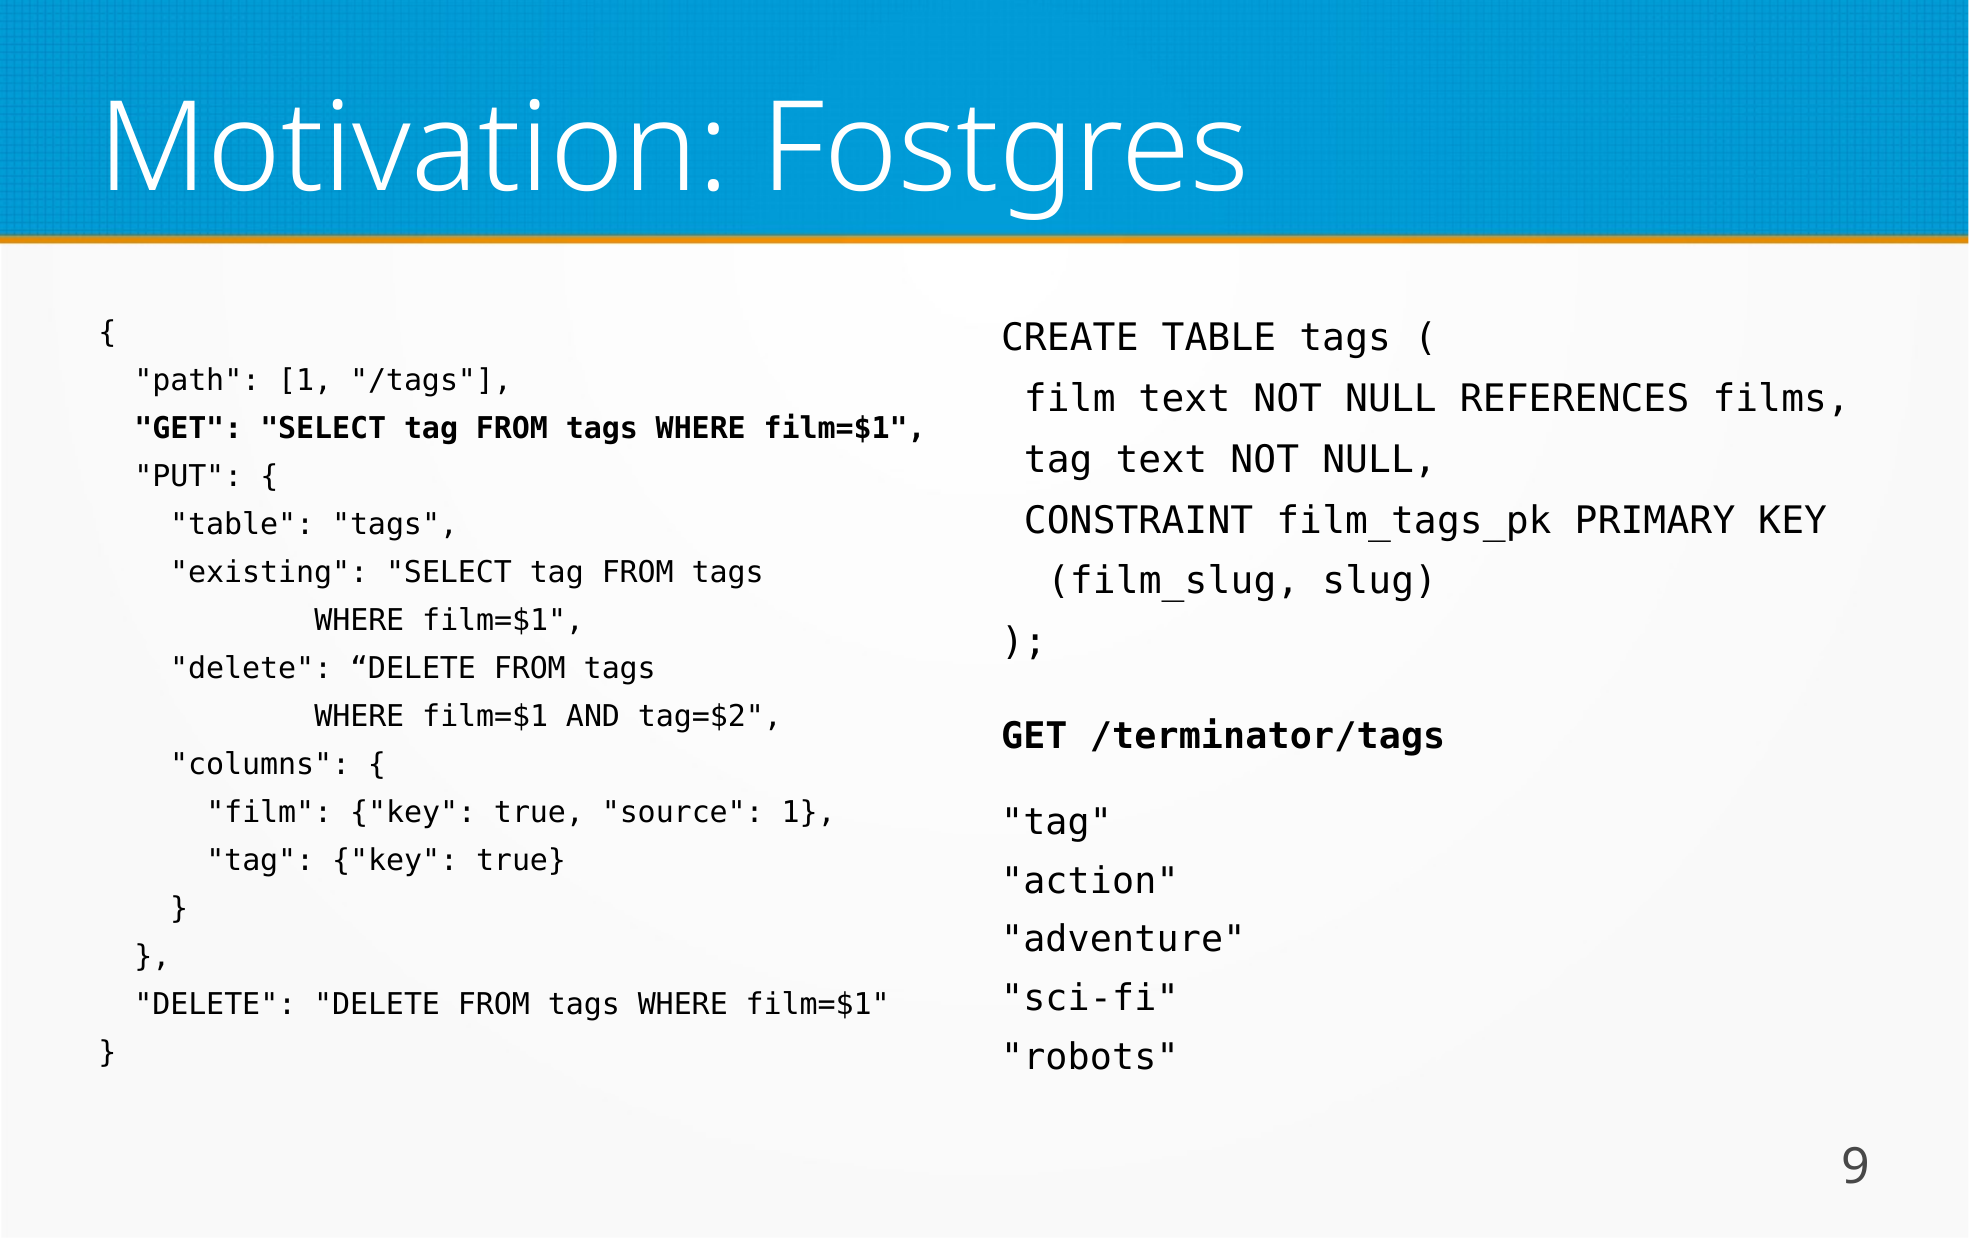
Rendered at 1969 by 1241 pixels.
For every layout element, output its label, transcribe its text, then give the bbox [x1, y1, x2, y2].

list GET /terminator/tags "tag" "action" "adventure" "sci-fi" "robots" [1001, 714, 1861, 1080]
list CREATE TABLE tags ( film text NOT NULL REFERENCES films, tag text NOT NULL, CONSTRAINT film_tags_pk PRIMARY KEY (film_slug, slug) ); [1001, 315, 1861, 680]
list { "path": [1, "/tags"], "GET": "SELECT tag FROM tags WHERE film=$1", "PUT": { "table": "tags", "existing": "SELECT tag FROM tags WHERE film=$1", "delete": “DELETE FROM tags WHERE film=$1 AND tag=$2", "columns": { "film": {"key": true, "source": 1}, "tag": {"key": true} } }, "DELETE": "DELETE FROM tags WHERE film=$1" } [98, 315, 958, 1081]
picture [0, 233, 1969, 1241]
title Motivation: Fostgres [98, 19, 1870, 227]
